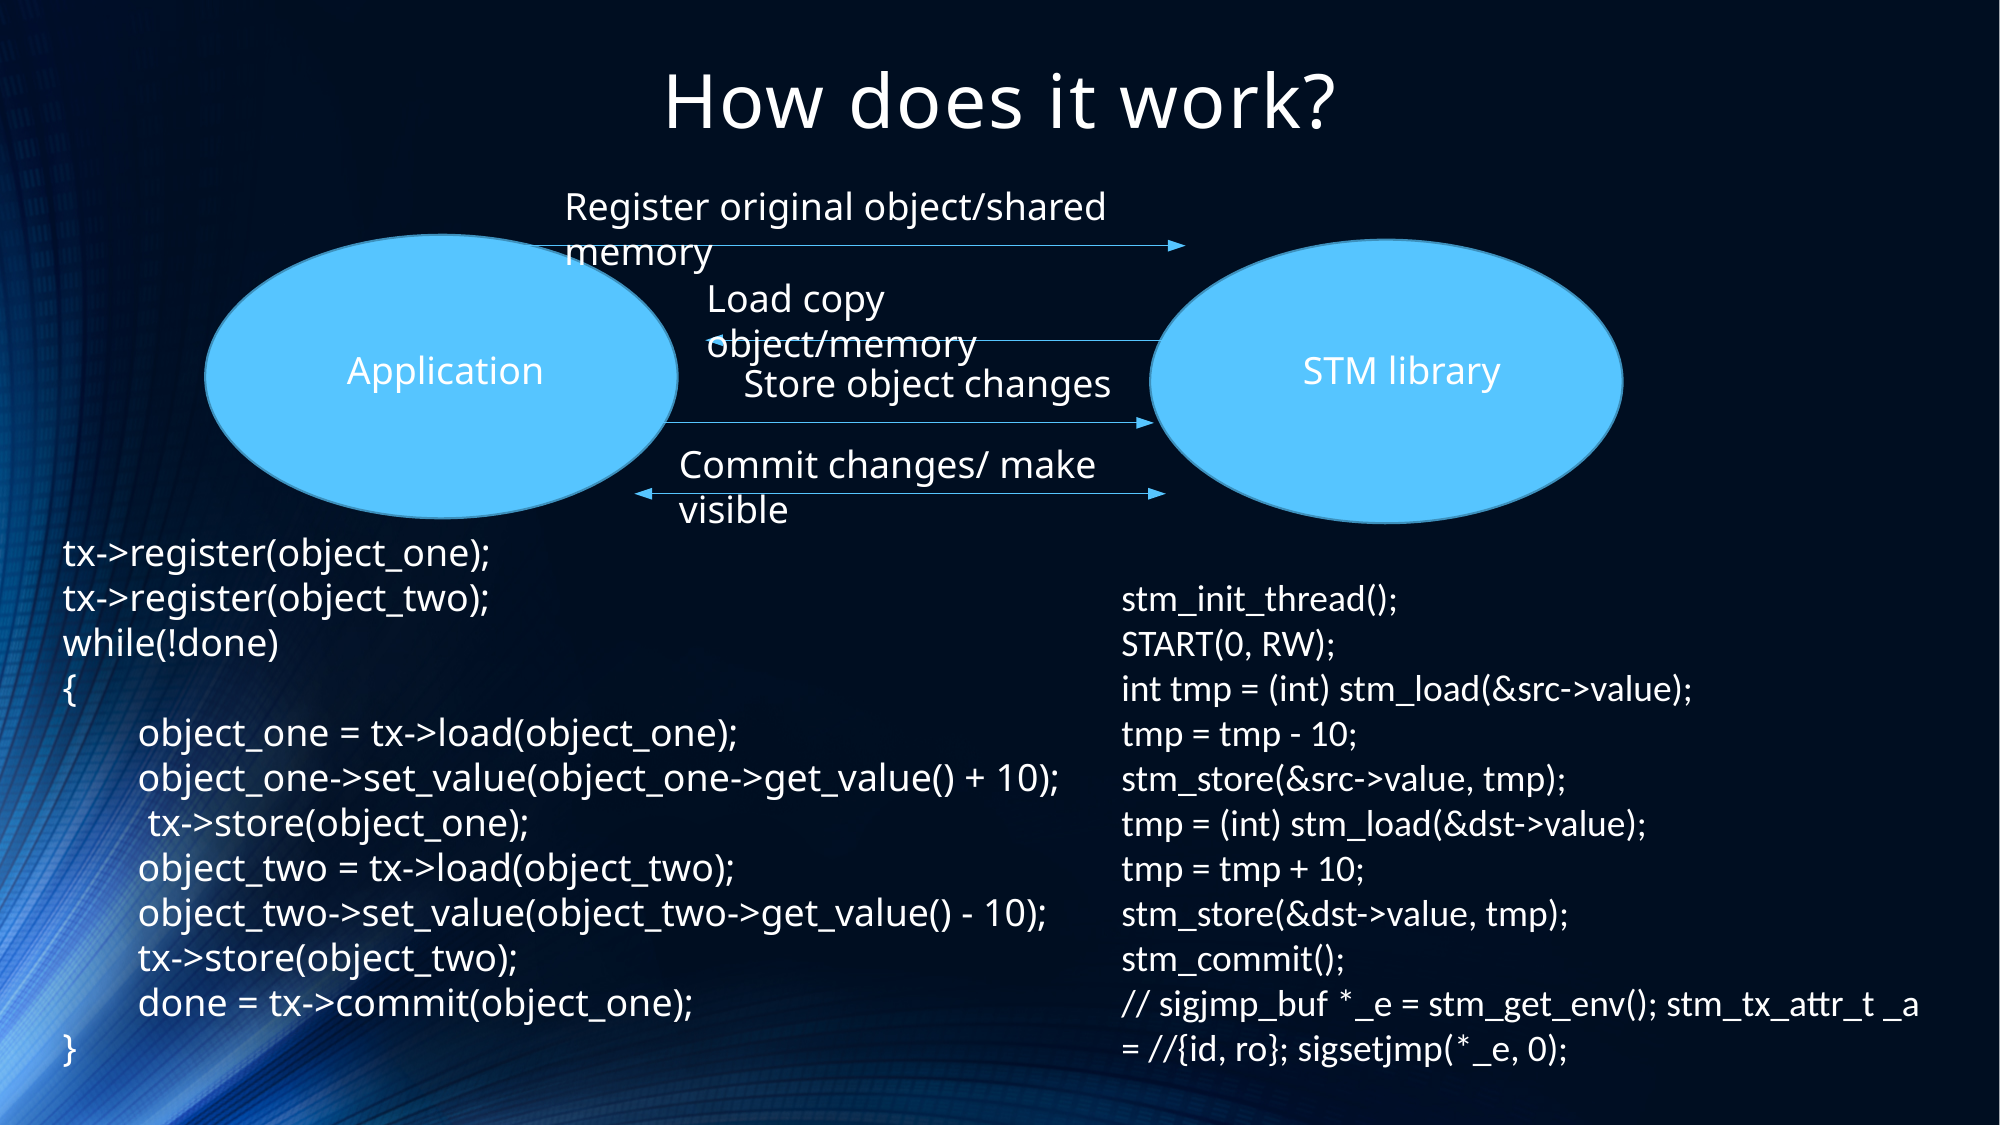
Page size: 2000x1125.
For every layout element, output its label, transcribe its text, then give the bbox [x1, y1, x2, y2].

text_box tx->register(object_one); tx->register(object_two); while(!done) { object_one = tx->load(object_one); object_one->set_value(object_one->get_value() + 10); tx->store(object_one); object_two = tx->load(object_two); object_two->set_value(object_two->get_value() - 10); tx->store(object_two); done = tx->commit(object_one); } [47, 521, 1089, 1083]
text_box Register original object/shared memory [549, 175, 1202, 237]
title How does it work? [0, 46, 2000, 152]
text_box Store object changes [728, 352, 1133, 413]
text_box Load copy object/memory [691, 267, 1164, 329]
text_box Application [331, 339, 569, 401]
text_box [205, 234, 678, 519]
text_box Commit changes/ make visible [663, 433, 1184, 494]
text_box [1150, 239, 1623, 524]
text_box STM library [1287, 339, 1525, 401]
text_box stm_init_thread(); START(0, RW); int tmp = (int) stm_load(&src->value); tmp = tmp - 10; stm_store(&src->value, tmp); tmp = (int) stm_load(&dst->value); tmp = tmp + 10; stm_store(&dst->value, tmp); stm_commit(); // sigjmp_buf *_e = stm_get_env(); stm_tx_attr_t _a = //{id, ro}; sigsetjmp(*_e, 0); [1106, 566, 1984, 1125]
